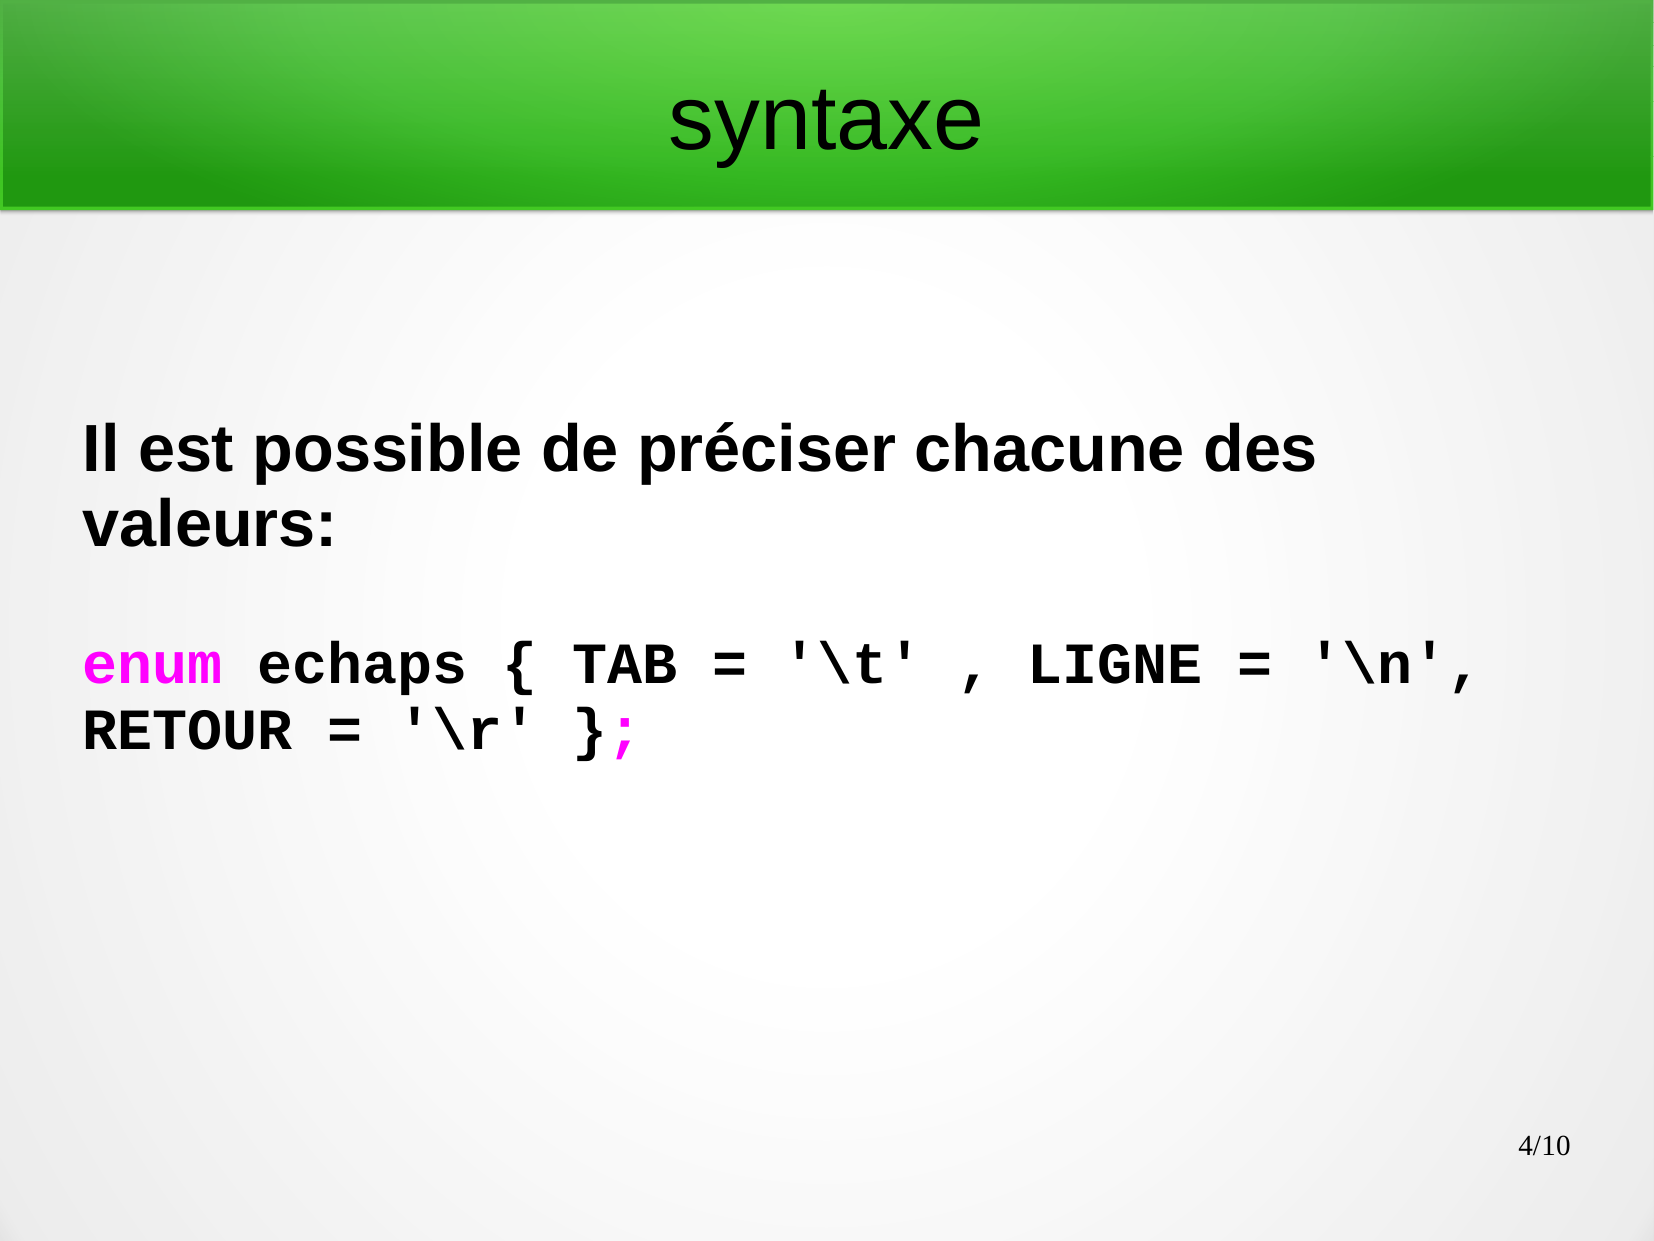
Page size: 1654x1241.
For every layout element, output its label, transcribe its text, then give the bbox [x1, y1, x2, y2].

title syntaxe [82, 47, 1571, 189]
subtitle Il est possible de préciser chacune des valeurs: enum echaps { TAB = '\t' , LIGNE = '\n', RETOUR = '\r' }; [82, 299, 1571, 1019]
